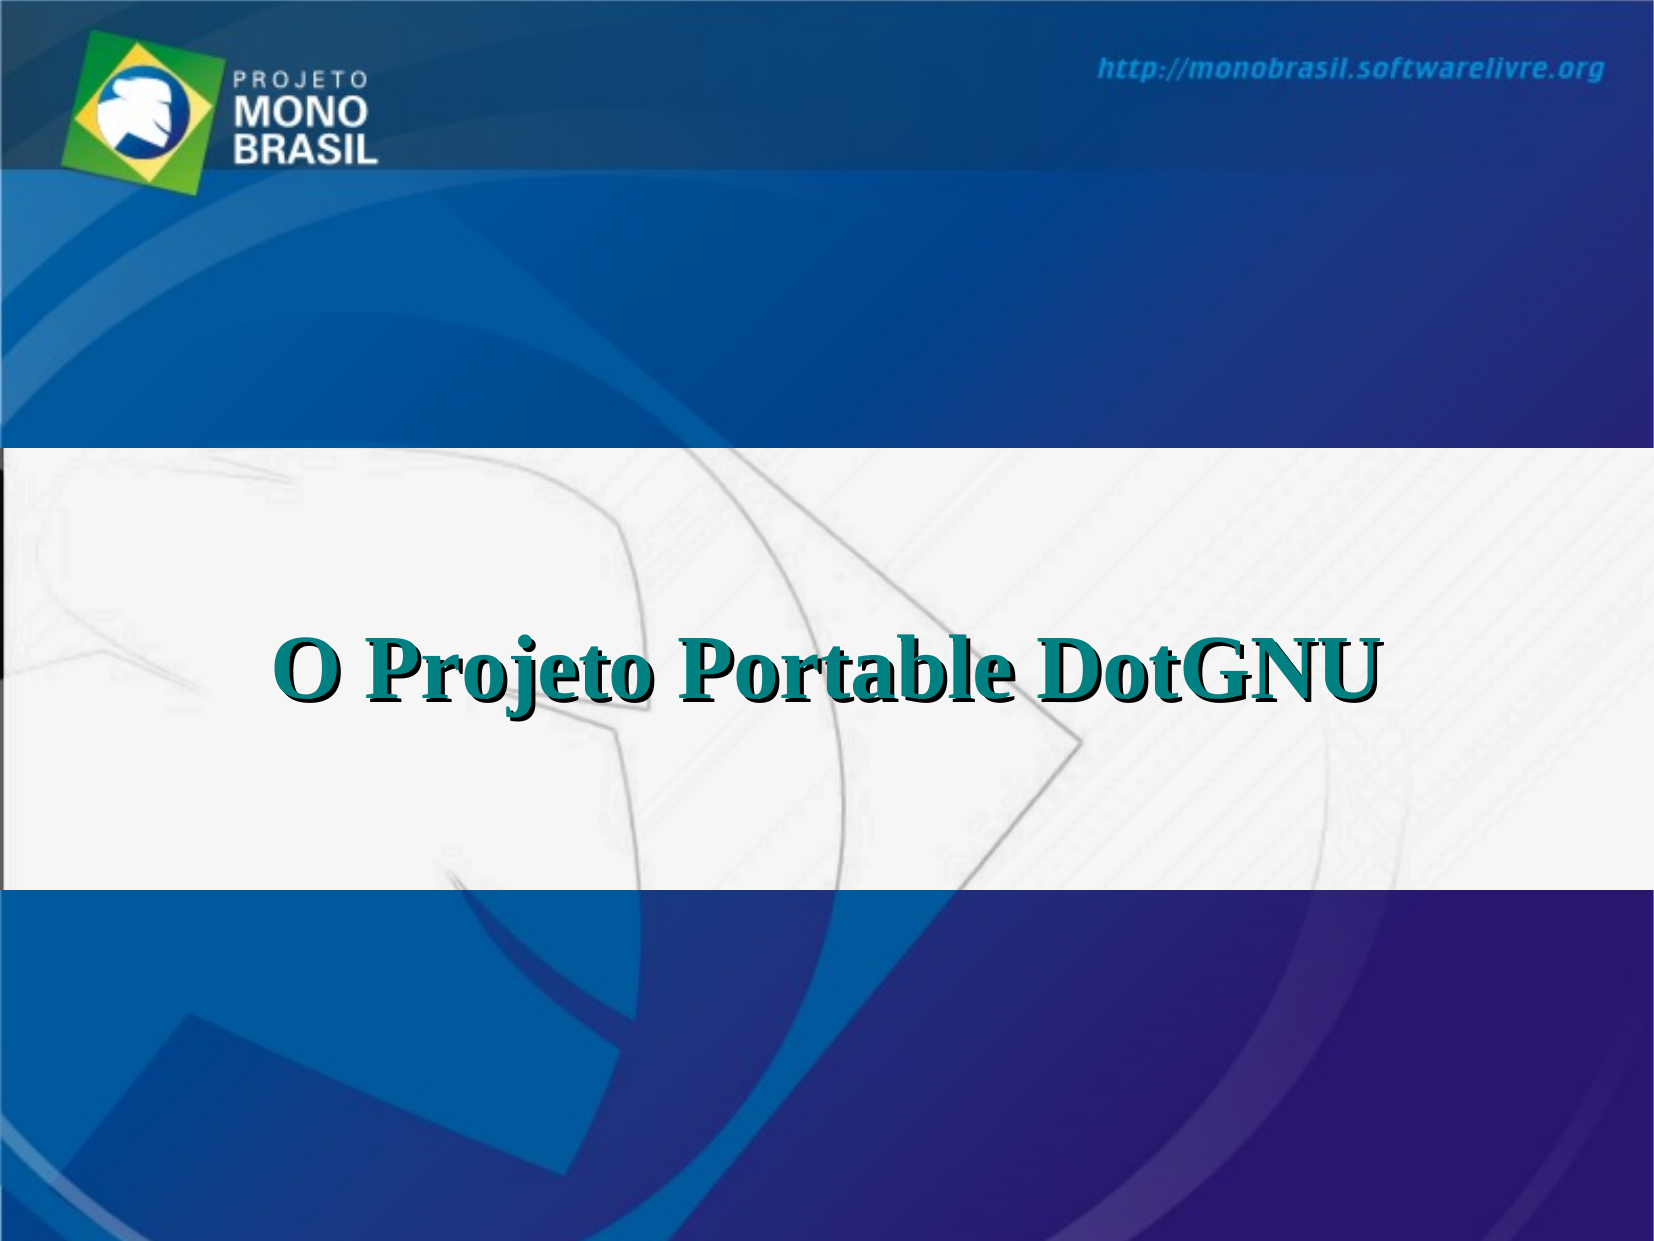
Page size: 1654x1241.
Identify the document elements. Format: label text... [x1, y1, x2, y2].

picture [0, 0, 1654, 1241]
title O Projeto Portable DotGNU [121, 563, 1534, 771]
